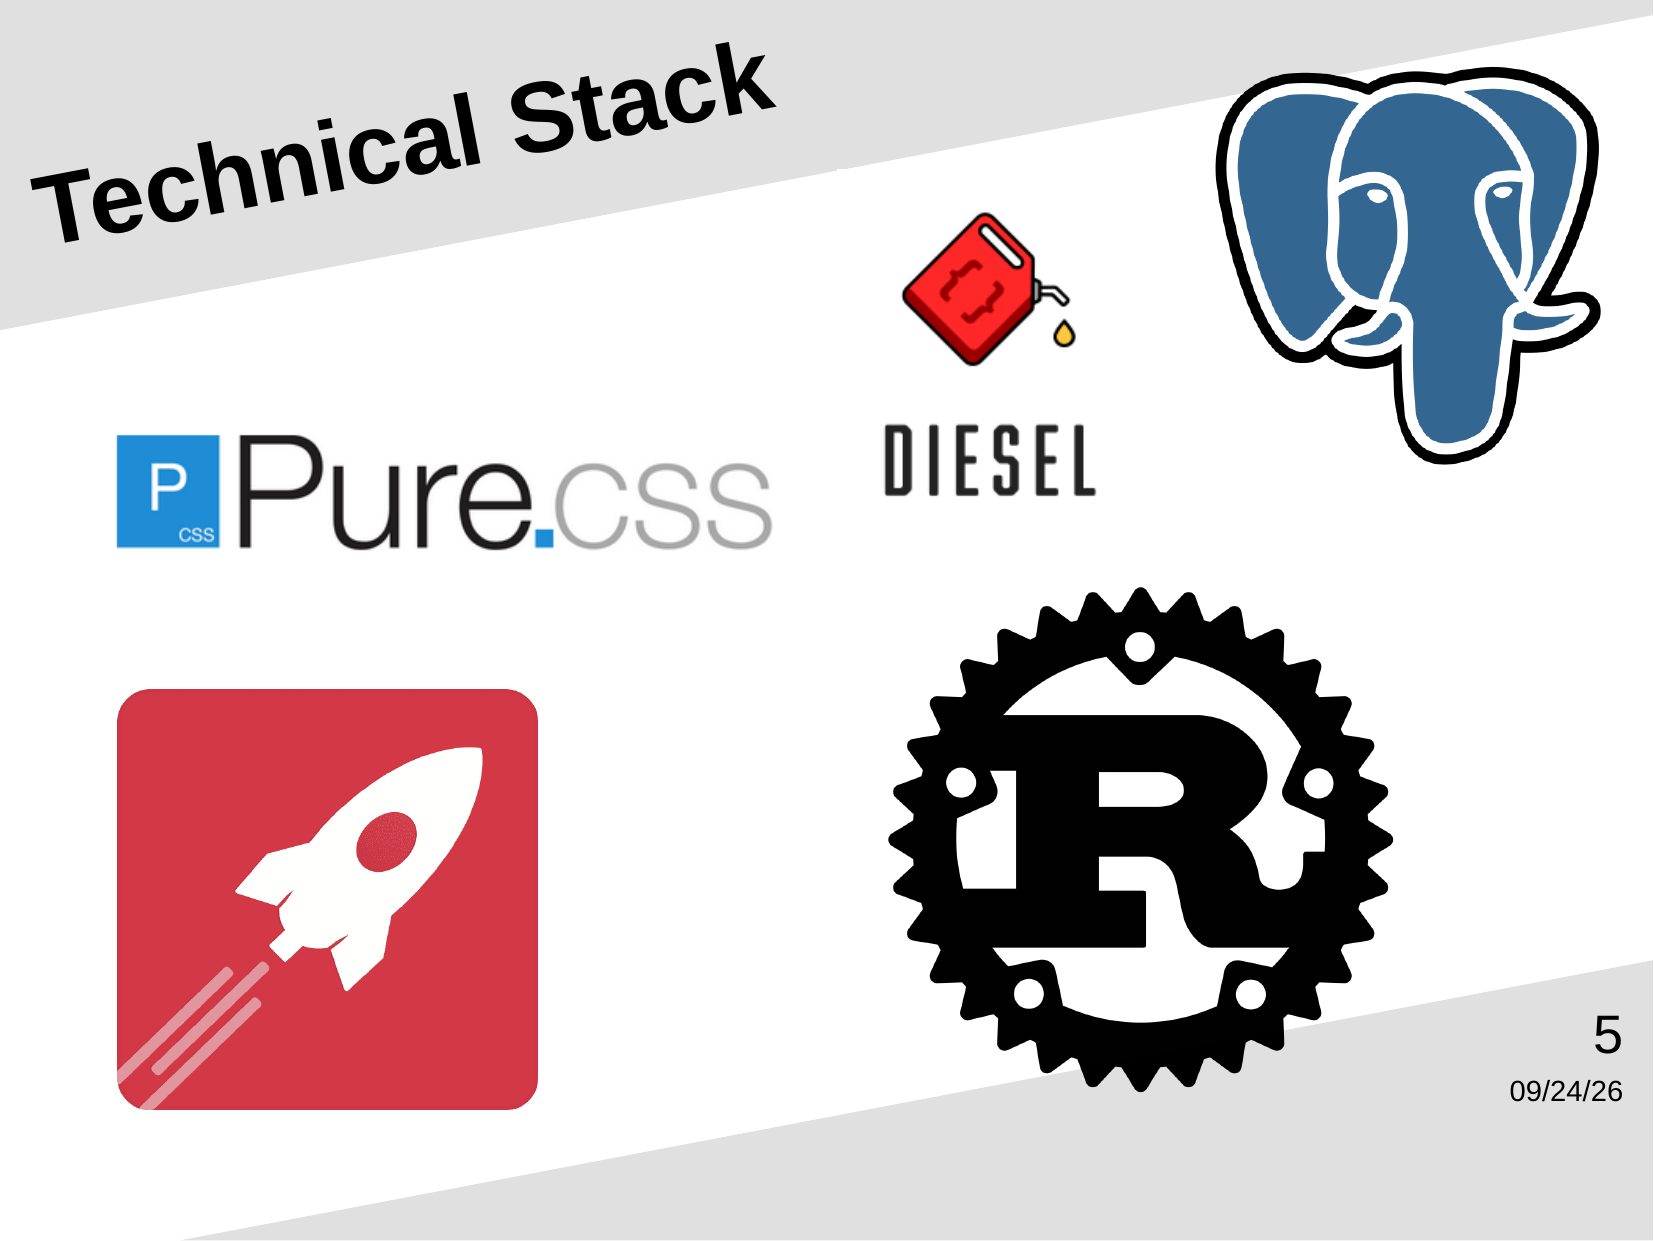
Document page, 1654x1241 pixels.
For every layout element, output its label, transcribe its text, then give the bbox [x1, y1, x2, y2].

title Technical Stack [16, 0, 1518, 315]
picture [885, 584, 1396, 1096]
picture [75, 404, 818, 588]
picture [117, 689, 538, 1111]
picture [1215, 66, 1601, 466]
picture [837, 169, 1156, 541]
